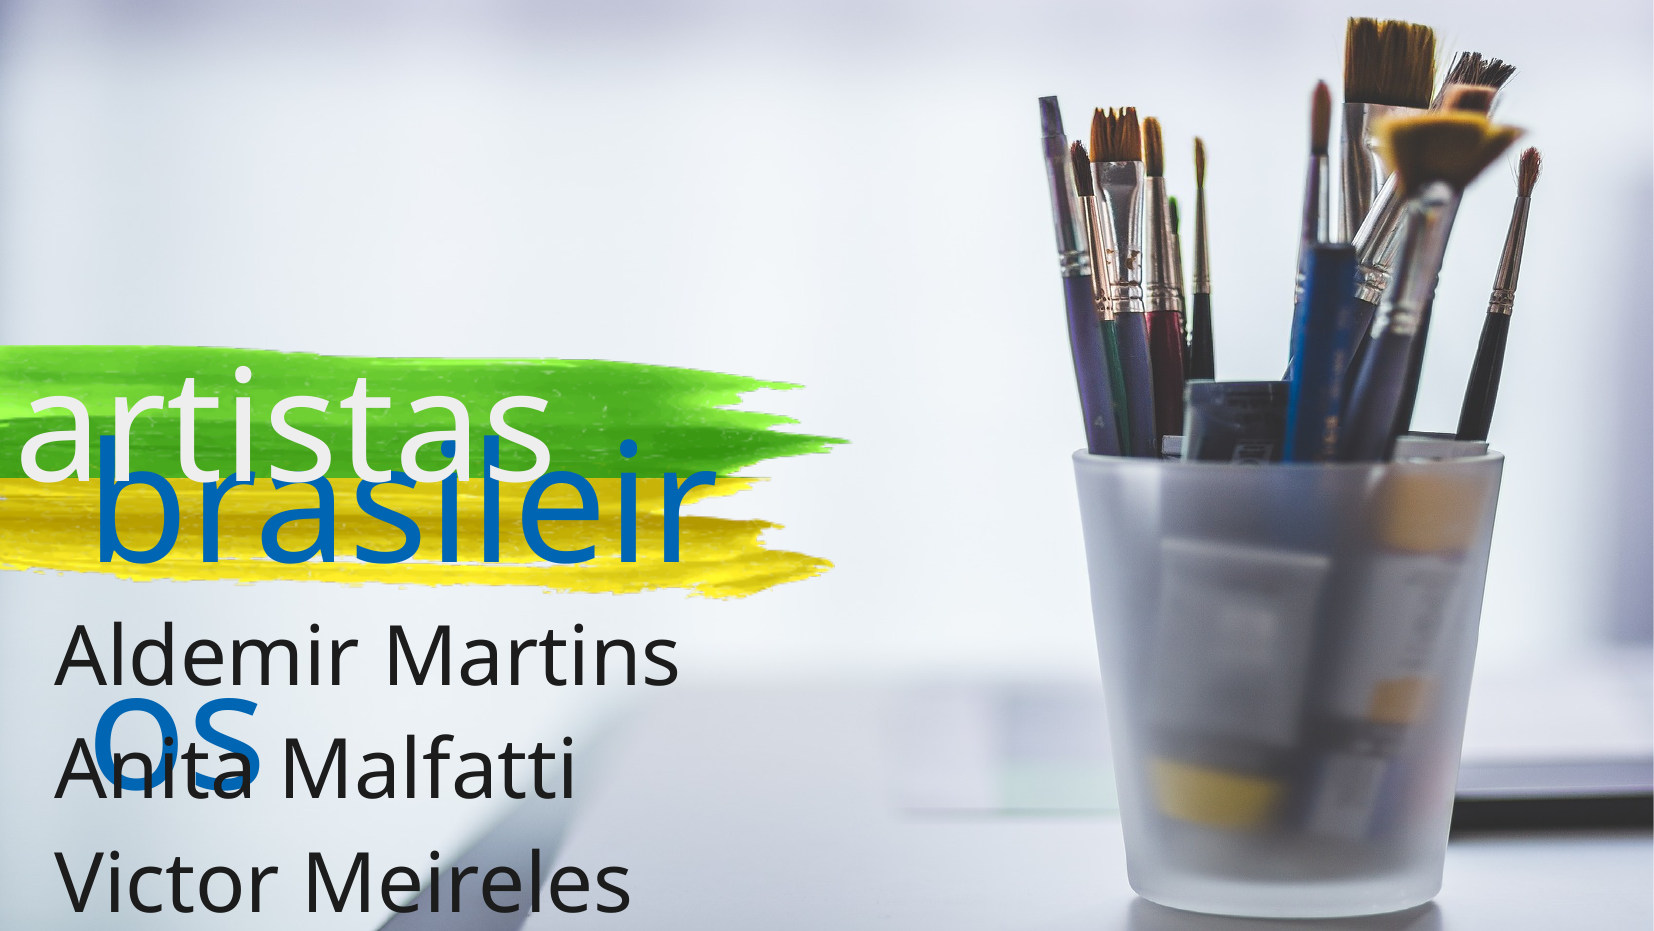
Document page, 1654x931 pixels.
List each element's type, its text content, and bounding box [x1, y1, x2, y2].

picture [0, 0, 1654, 931]
text_box Aldemir Martins Anita Malfatti Victor Meireles [39, 589, 760, 854]
text_box brasileiros [72, 377, 793, 559]
text_box artistas [0, 306, 585, 478]
